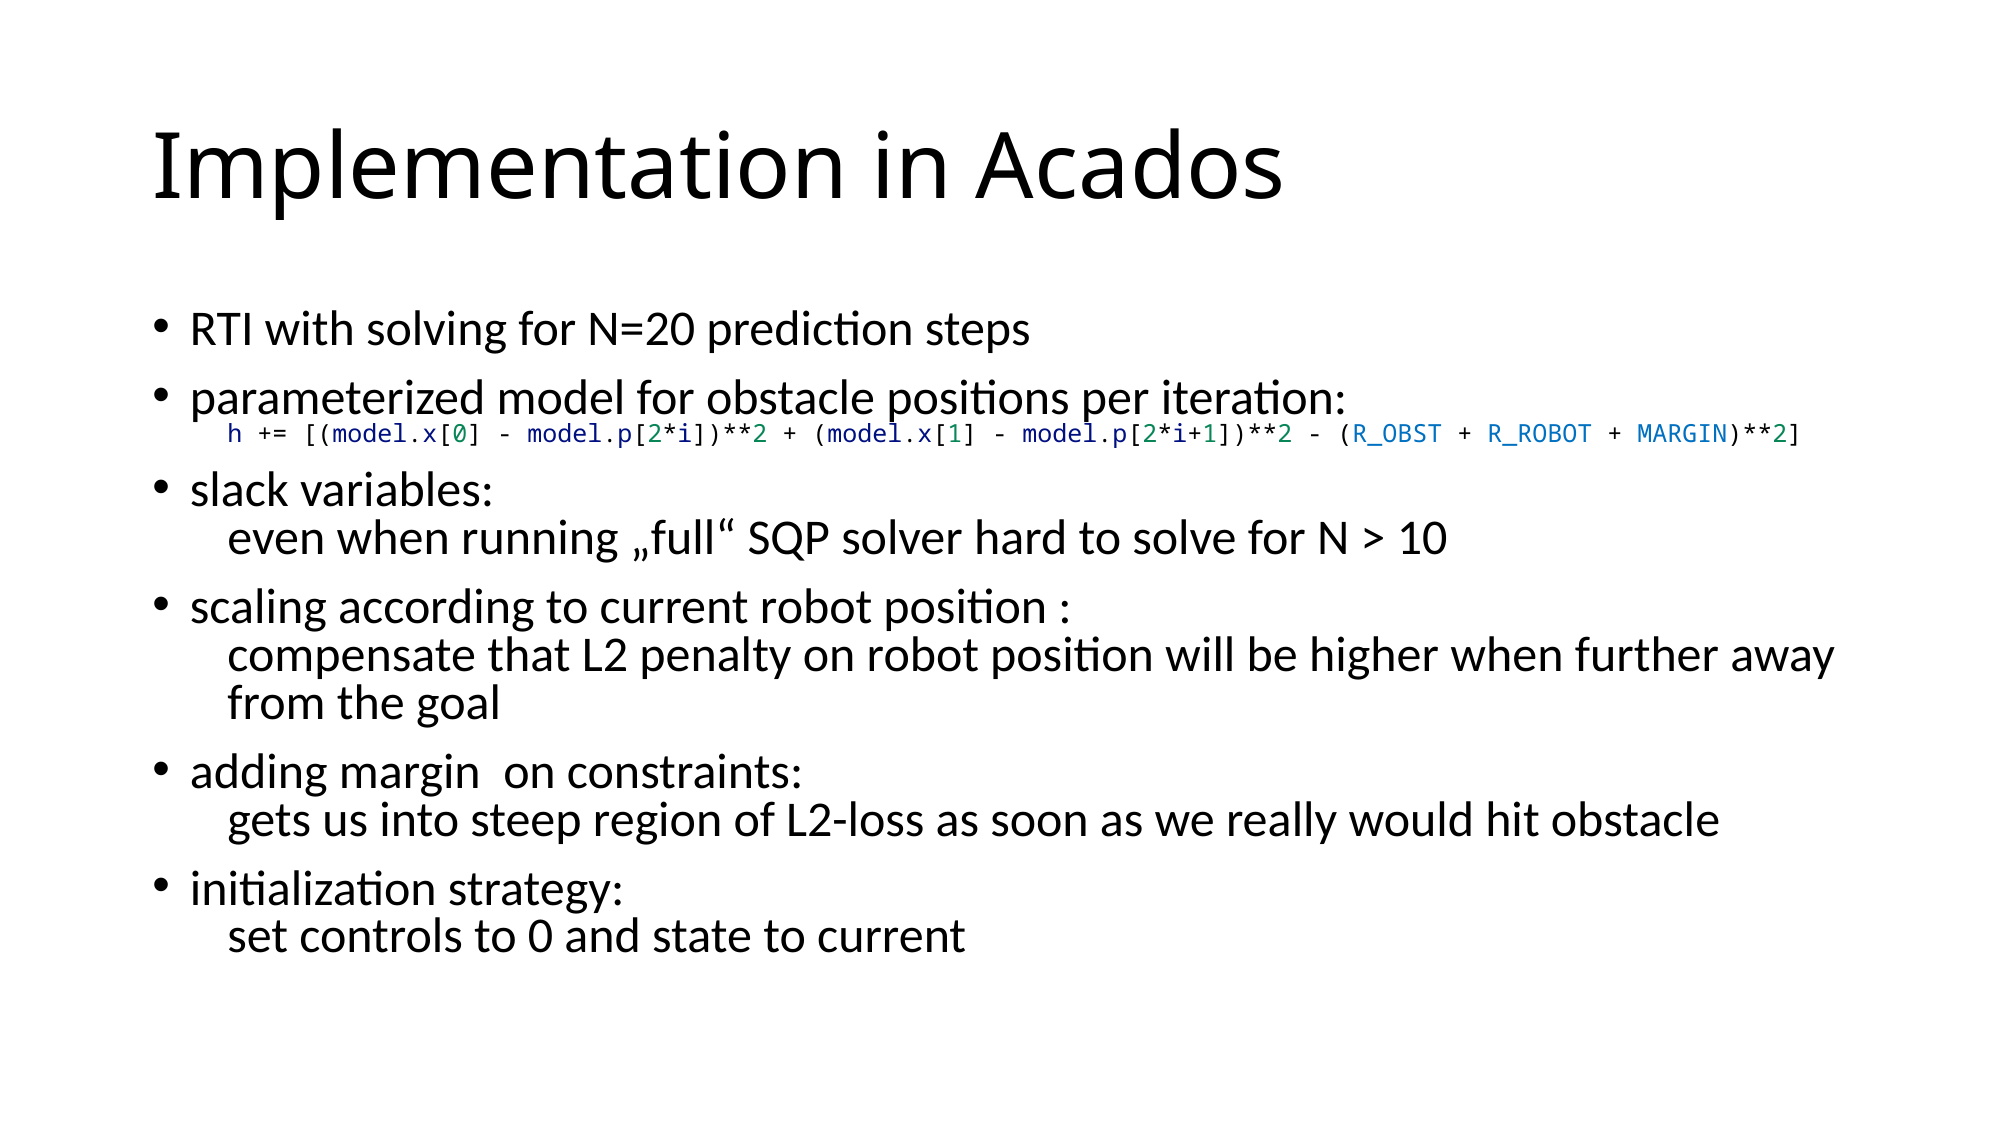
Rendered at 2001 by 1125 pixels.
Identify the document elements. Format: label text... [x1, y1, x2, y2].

list RTI with solving for N=20 prediction steps parameterized model for obstacle positions per iteration: h += [(model.x[0] - model.p[2*i])**2 + (model.x[1] - model.p[2*i+1])**2 - (R_OBST + R_ROBOT + MARGIN)**2] slack variables: even when running „full“ SQP solver hard to solve for N > 10 scaling according to current robot position : compensate that L2 penalty on robot position will be higher when further away from the goal adding margin on constraints: gets us into steep region of L2-loss as soon as we really would hit obstacle initialization strategy: set controls to 0 and state to current [137, 299, 1863, 1066]
title Implementation in Acados [137, 59, 1863, 278]
